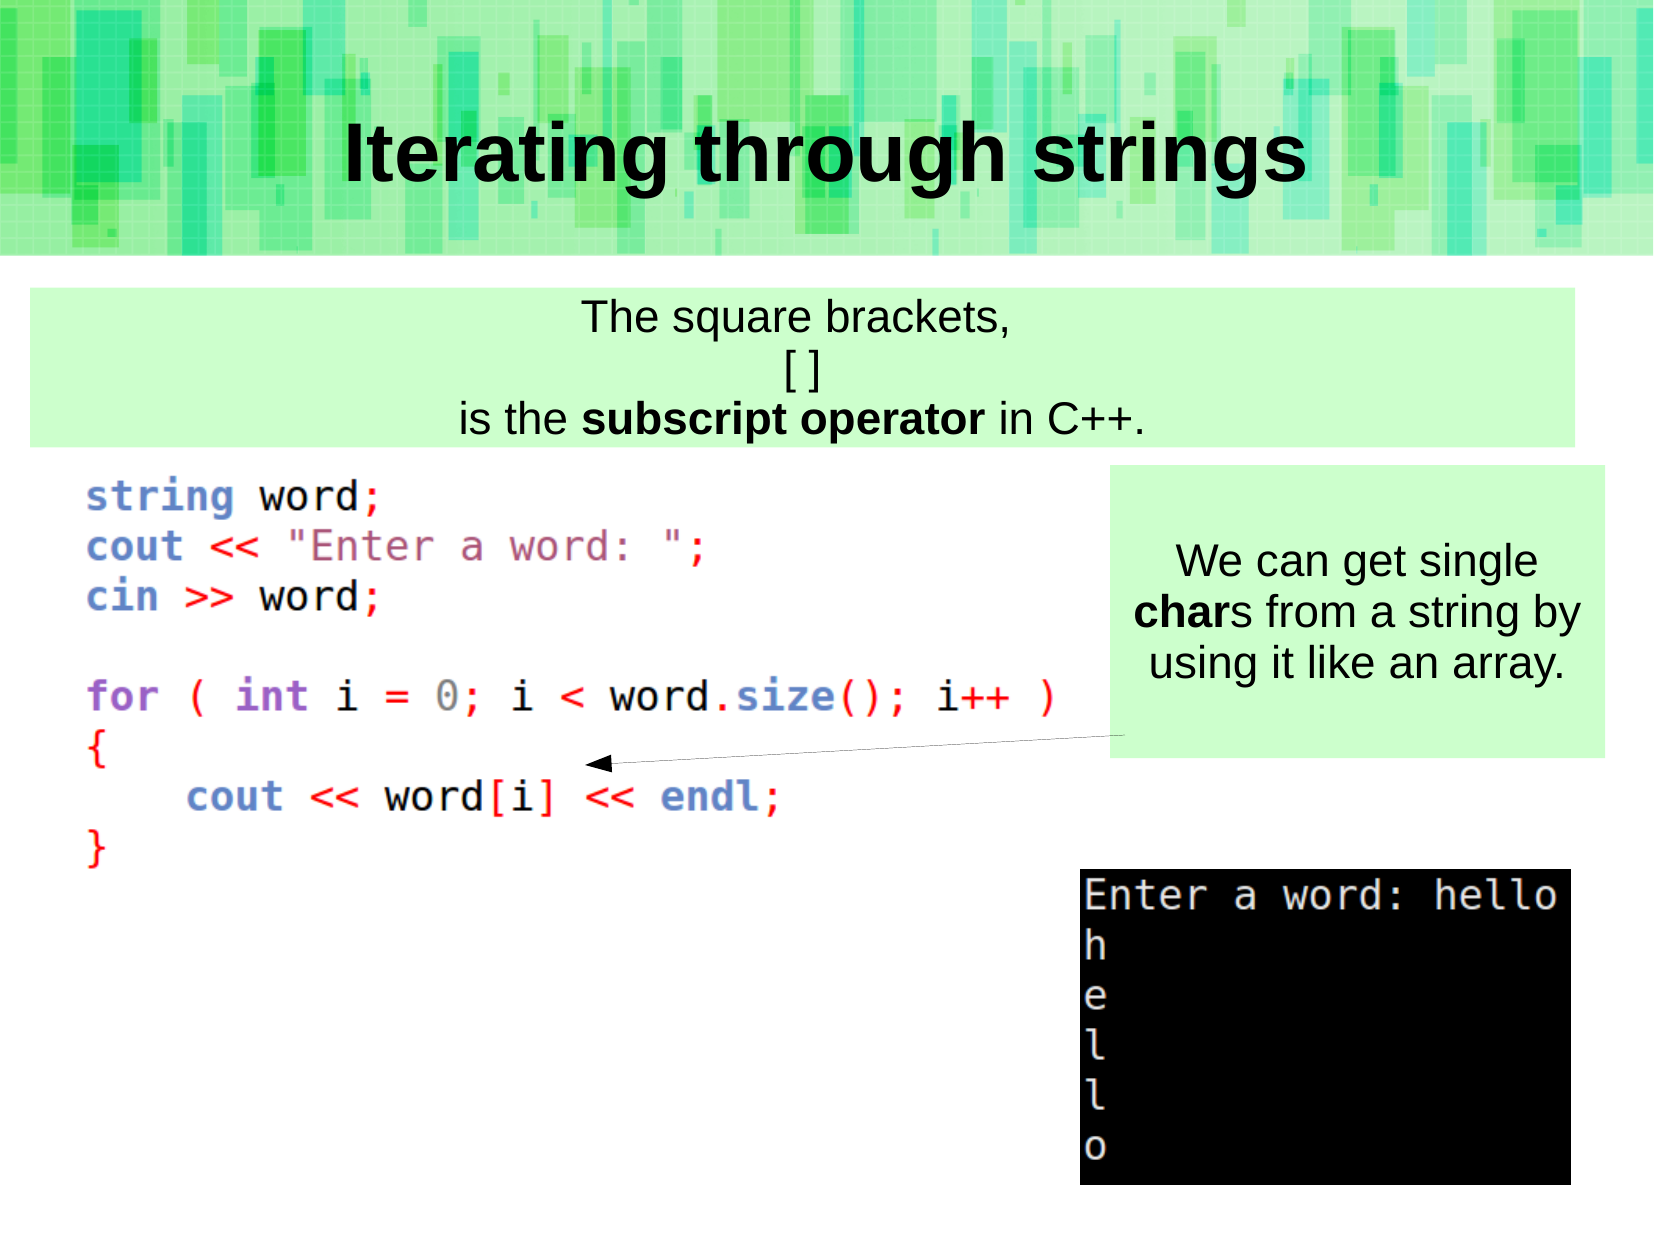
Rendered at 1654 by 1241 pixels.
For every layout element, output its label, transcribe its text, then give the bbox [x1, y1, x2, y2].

picture [0, 0, 1654, 1241]
title Iterating through strings [82, 49, 1571, 257]
text_box We can get single chars from a string by using it like an array. [1110, 465, 1606, 759]
text_box The square brackets, [ ] is the subscript operator in C++. [30, 287, 1576, 448]
